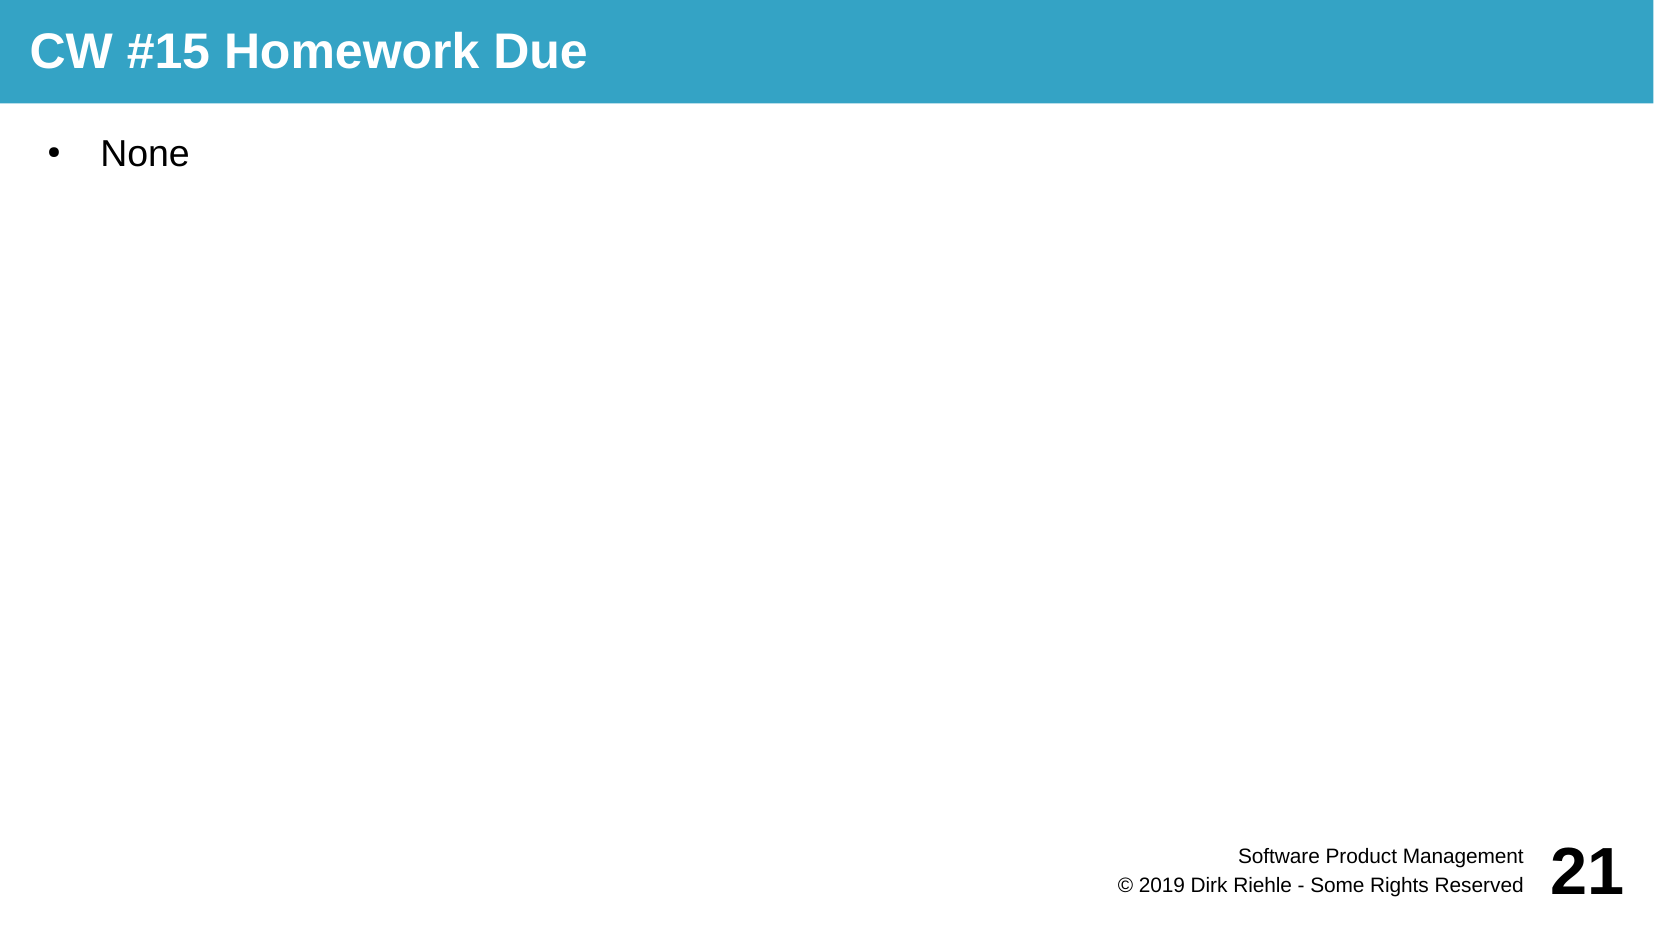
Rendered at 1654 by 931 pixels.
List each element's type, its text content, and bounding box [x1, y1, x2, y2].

title CW #15 Homework Due [0, 0, 1654, 104]
list None [29, 132, 1625, 798]
